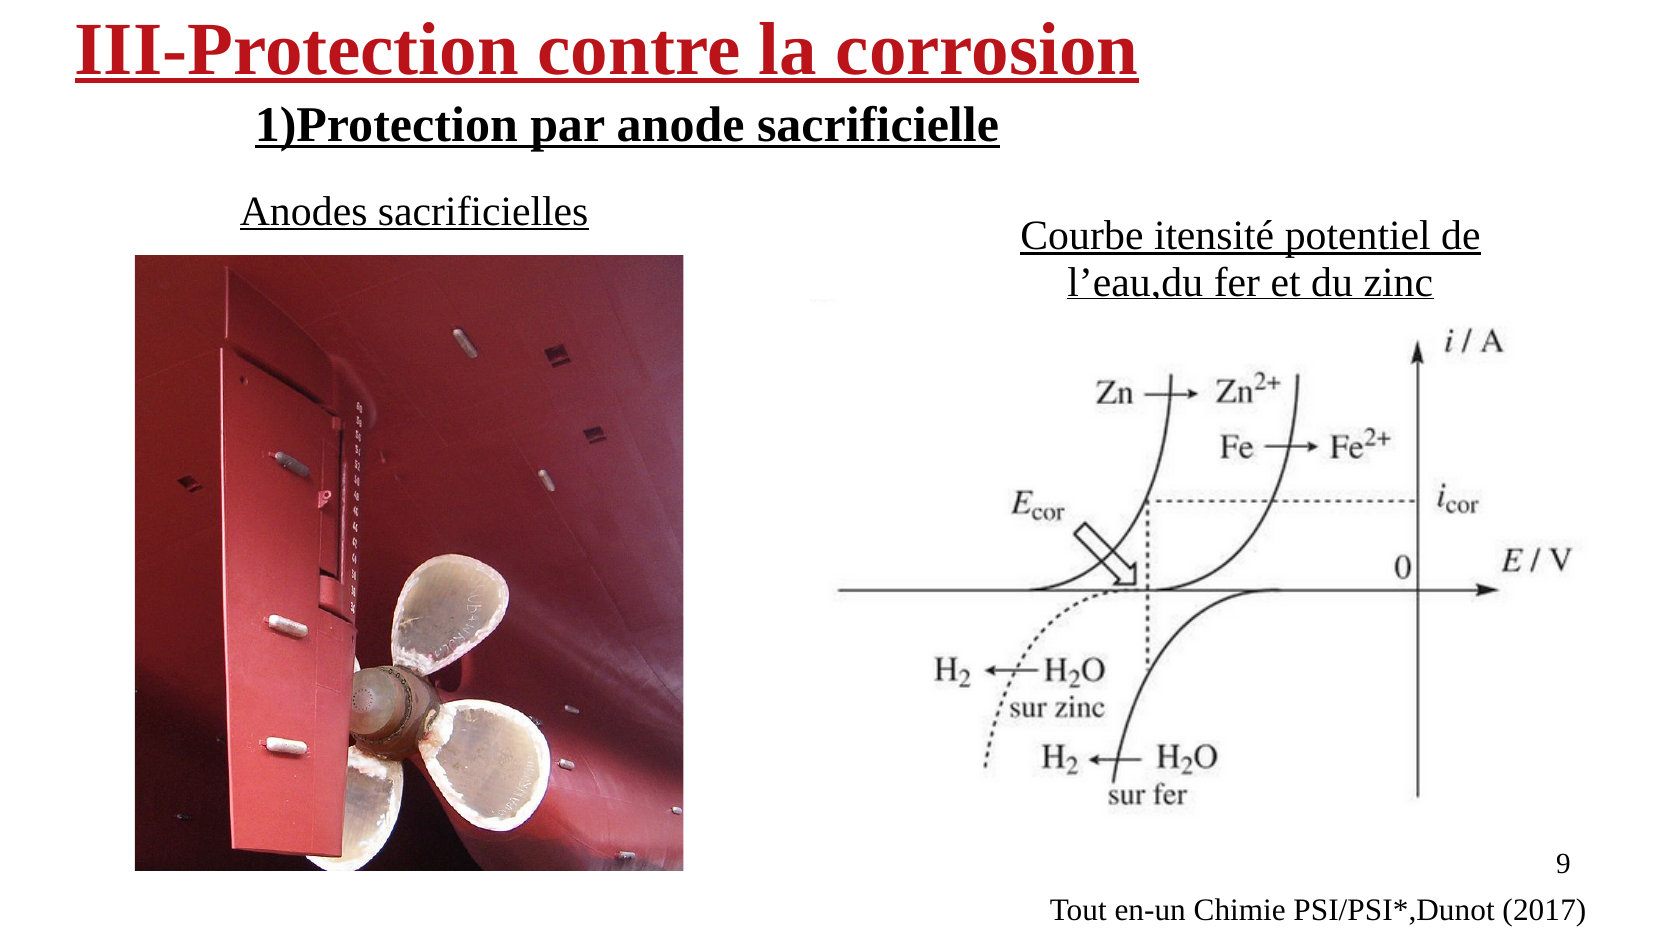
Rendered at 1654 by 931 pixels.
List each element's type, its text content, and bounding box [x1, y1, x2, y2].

text_box Anodes sacrificielles [123, 180, 706, 381]
picture [134, 381, 684, 871]
text_box 1)Protection par anode sacrificielle [240, 90, 1261, 189]
text_box Tout en-un Chimie PSI/PSI*,Dunot (2017) [1035, 885, 1636, 931]
picture [810, 299, 1617, 821]
text_box Courbe itensité potentiel de l’eau,du fer et du zinc [960, 205, 1542, 299]
text_box III-Protection contre la corrosion [60, 0, 1396, 181]
